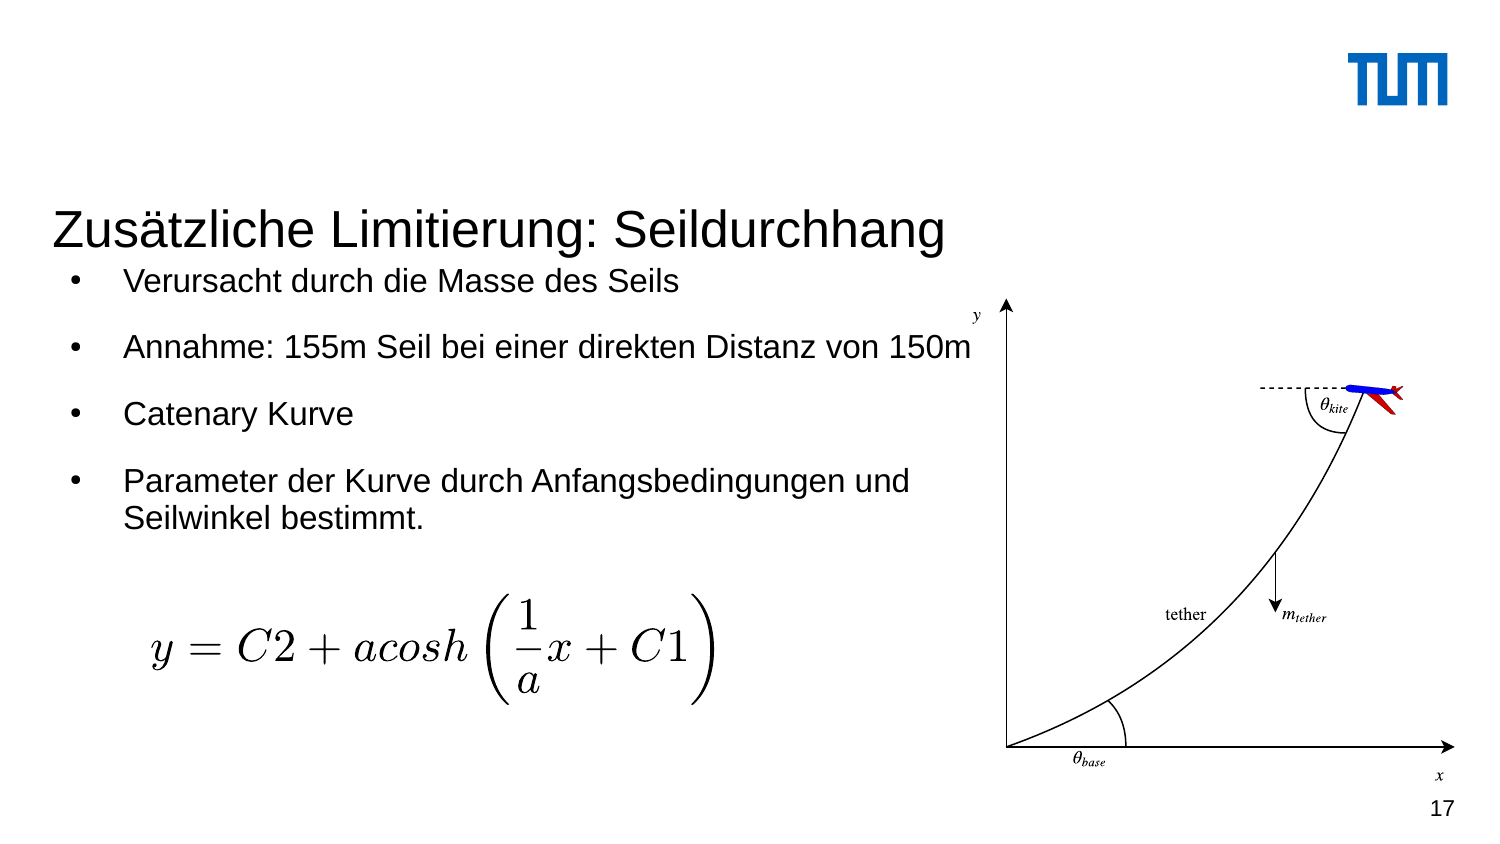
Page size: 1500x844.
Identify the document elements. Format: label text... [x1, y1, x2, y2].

list Verursacht durch die Masse des Seils Annahme: 155m Seil bei einer direkten Distanz von 150m Catenary Kurve Parameter der Kurve durch Anfangsbedingungen und Seilwinkel bestimmt. [52, 262, 991, 771]
picture [949, 285, 1471, 785]
title Zusätzliche Limitierung: Seildurchhang [52, 159, 1449, 301]
picture [150, 593, 724, 706]
